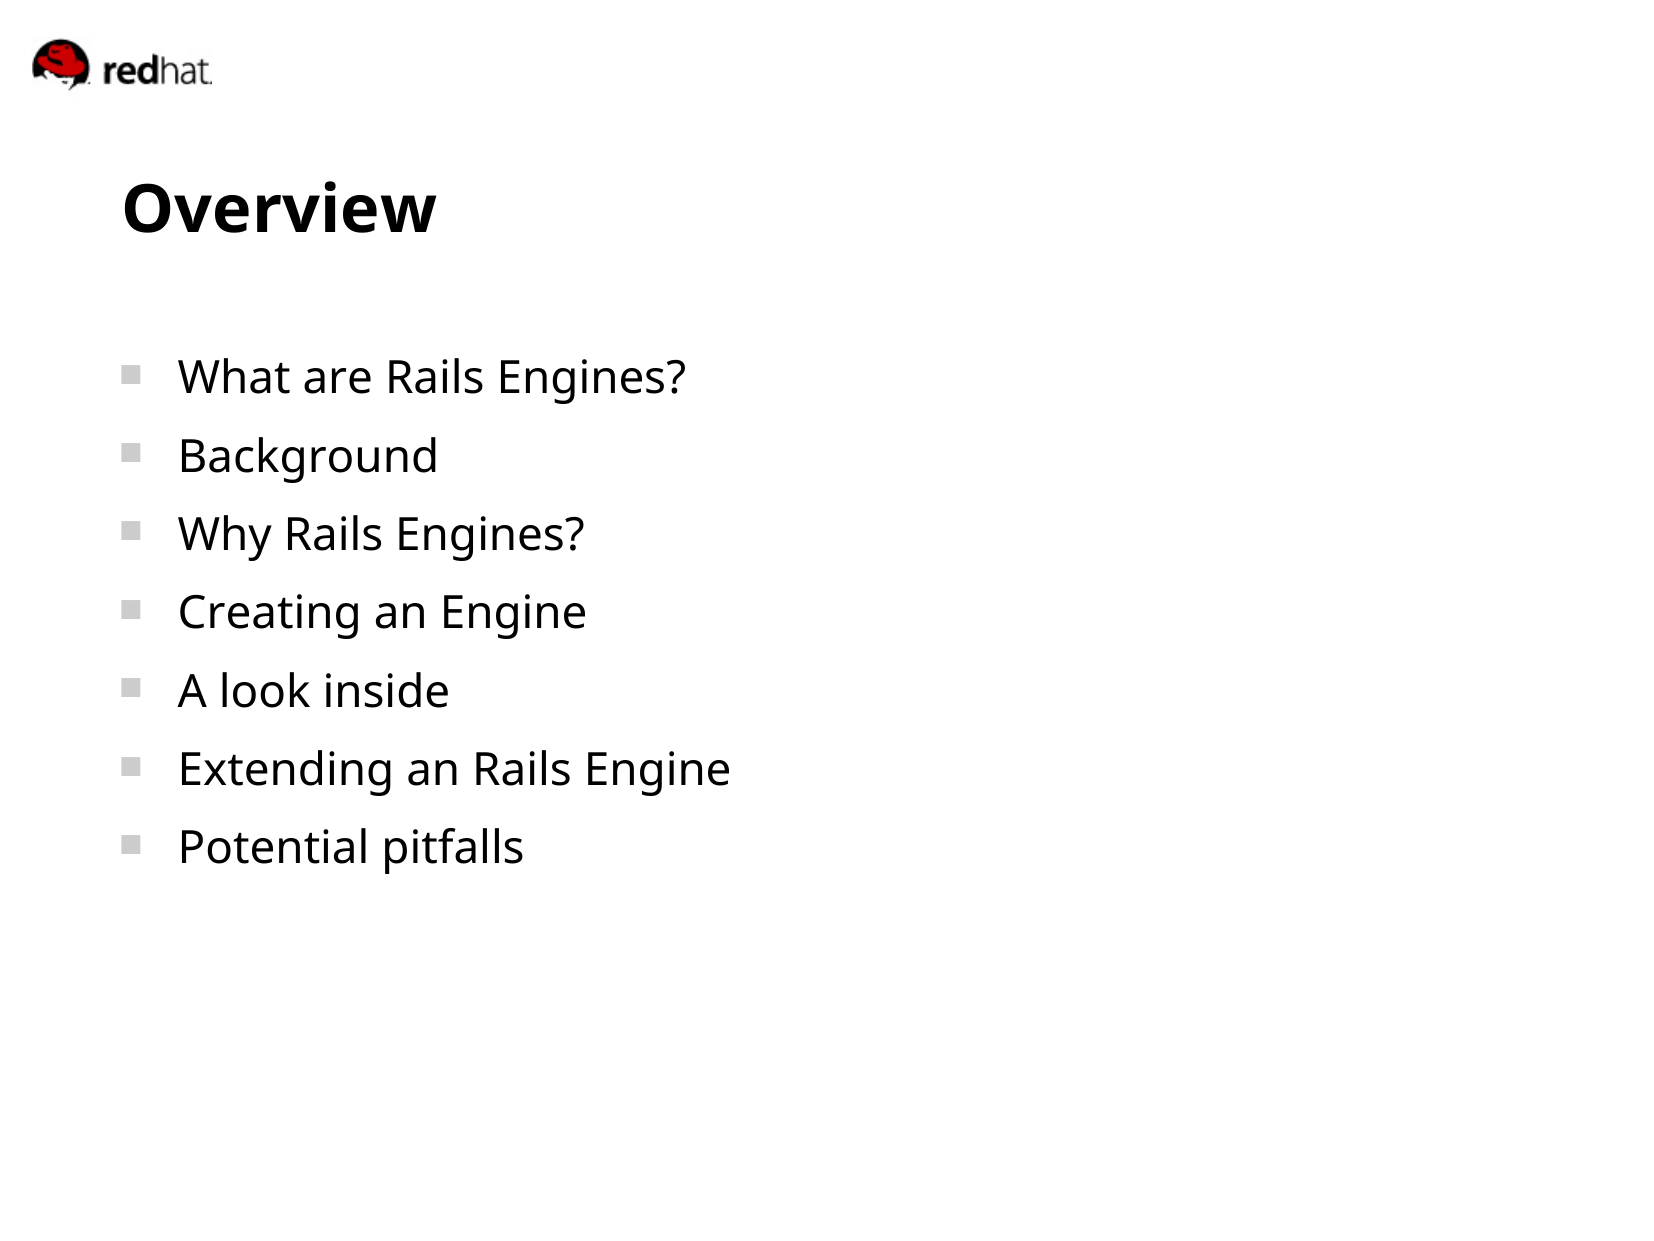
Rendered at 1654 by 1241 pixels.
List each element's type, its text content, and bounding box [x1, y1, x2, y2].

title Overview [121, 102, 1534, 310]
picture [31, 37, 212, 98]
list What are Rails Engines? Background Why Rails Engines? Creating an Engine A look inside Extending an Rails Engine Potential pitfalls [121, 344, 1534, 1127]
